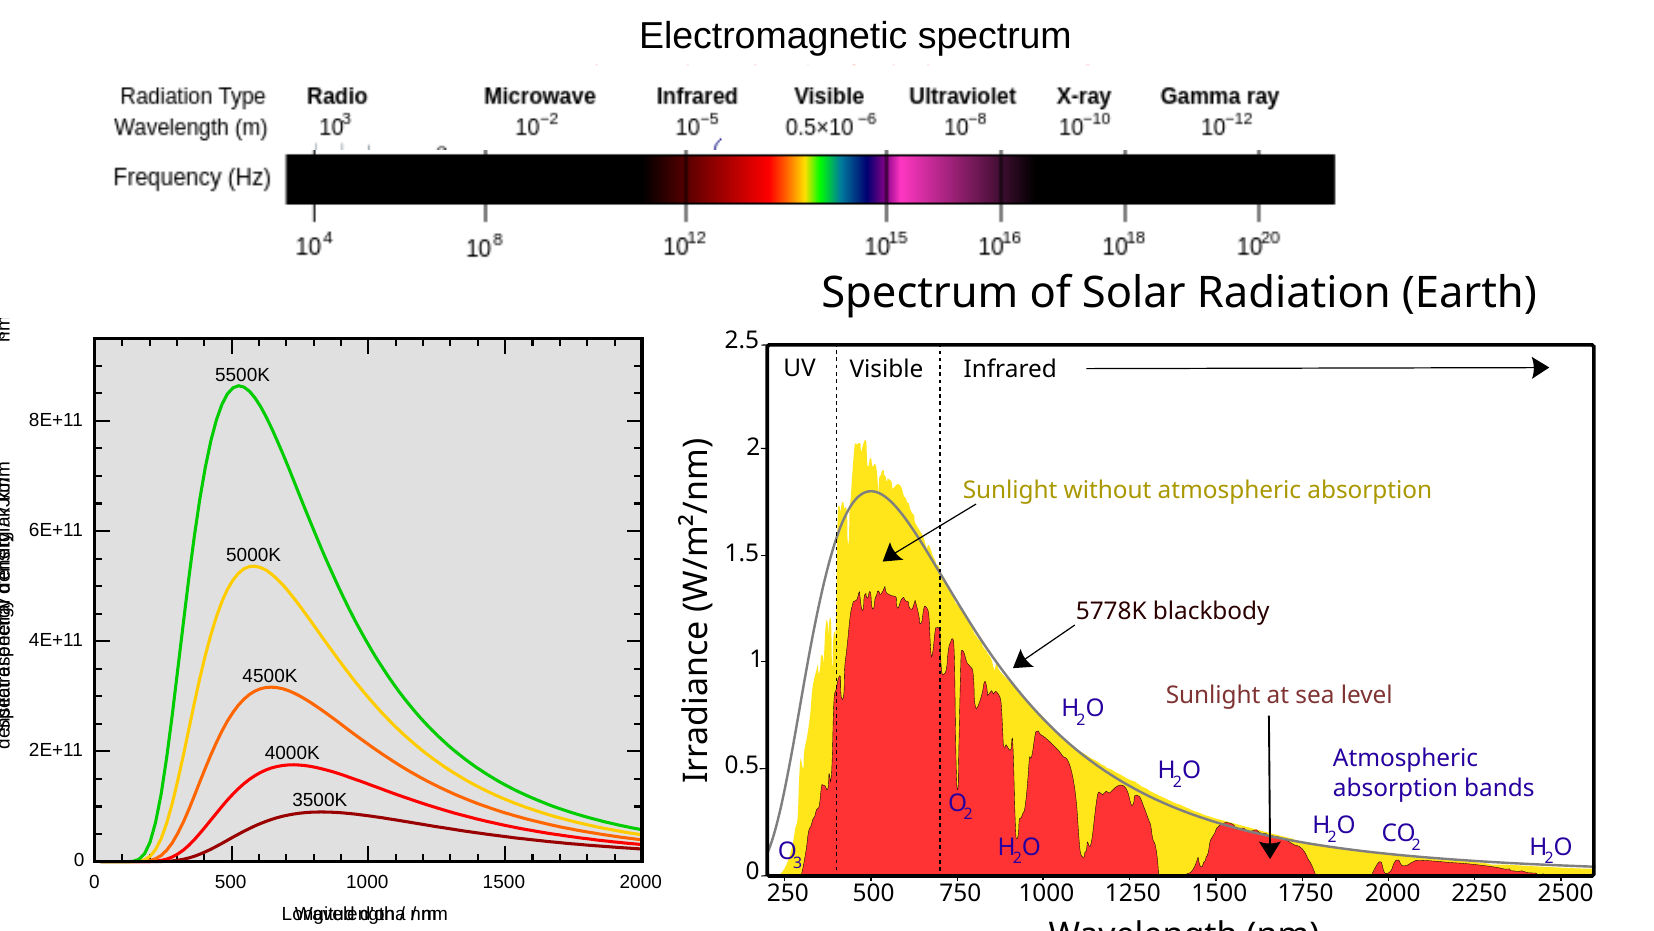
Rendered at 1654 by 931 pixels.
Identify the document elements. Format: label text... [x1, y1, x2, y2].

picture [0, 64, 1613, 931]
text_box Electromagnetic spectrum [624, 7, 1088, 65]
